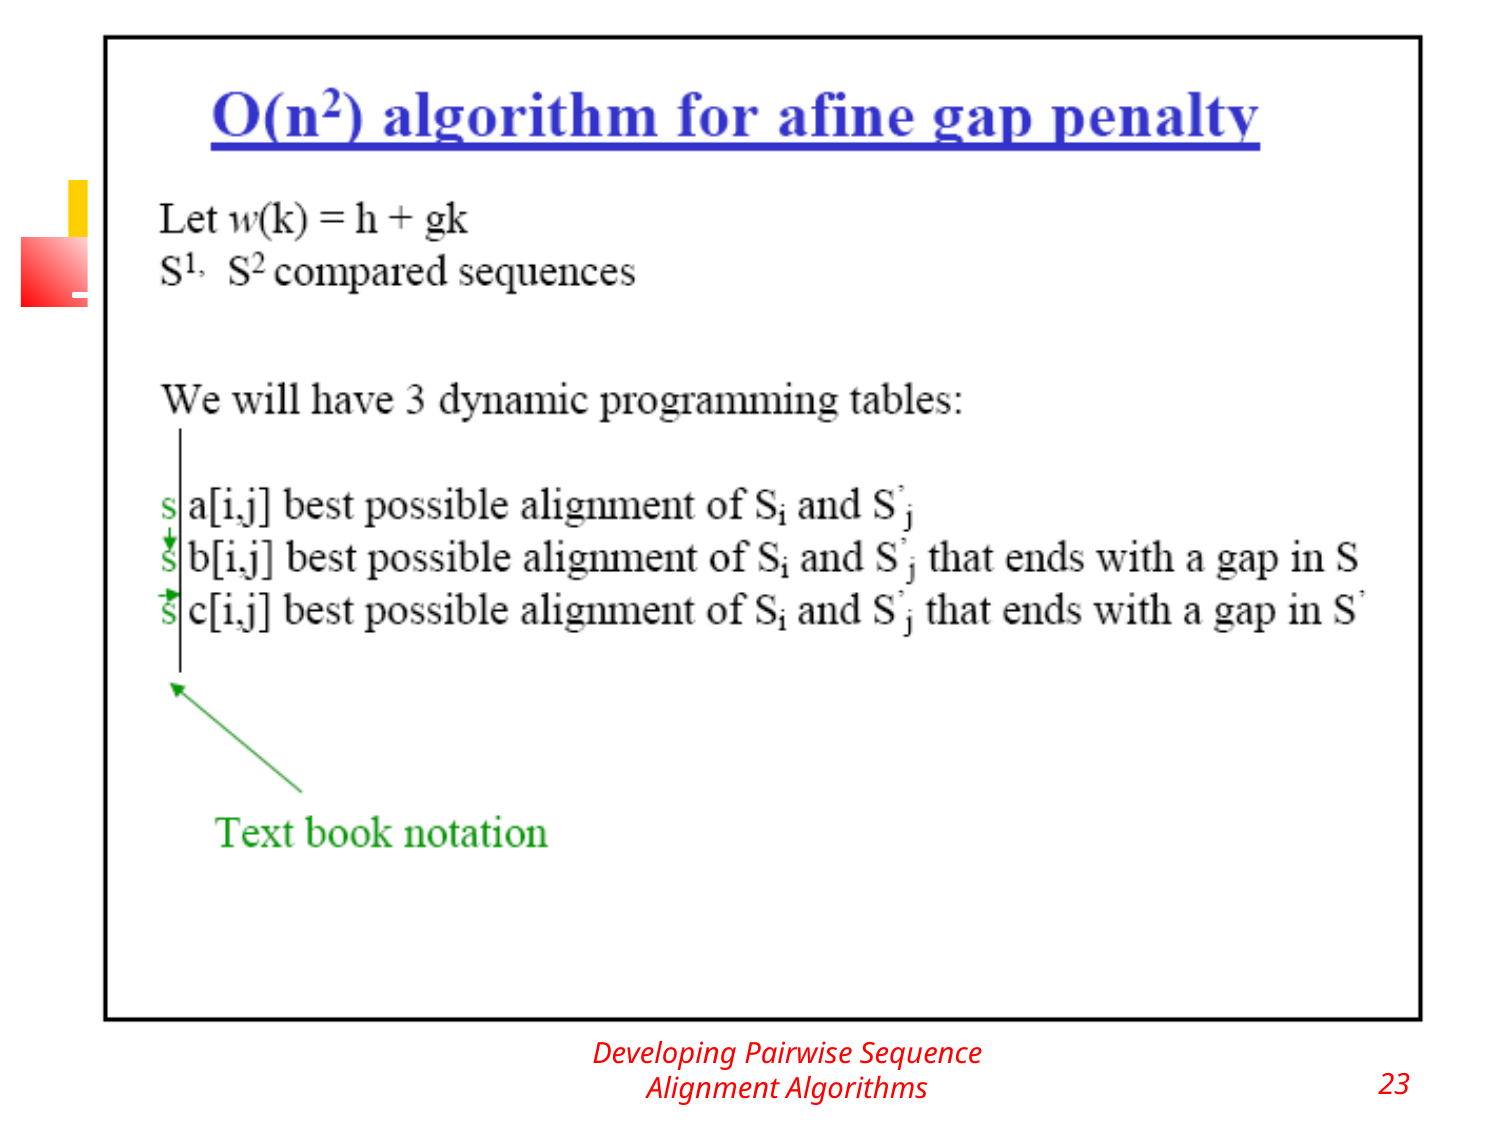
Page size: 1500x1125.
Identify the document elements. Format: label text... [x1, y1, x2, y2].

text_box <number> [1112, 1037, 1426, 1113]
text_box Developing Pairwise Sequence Alignment Algorithms [512, 1037, 1063, 1113]
picture [87, 21, 1438, 1036]
